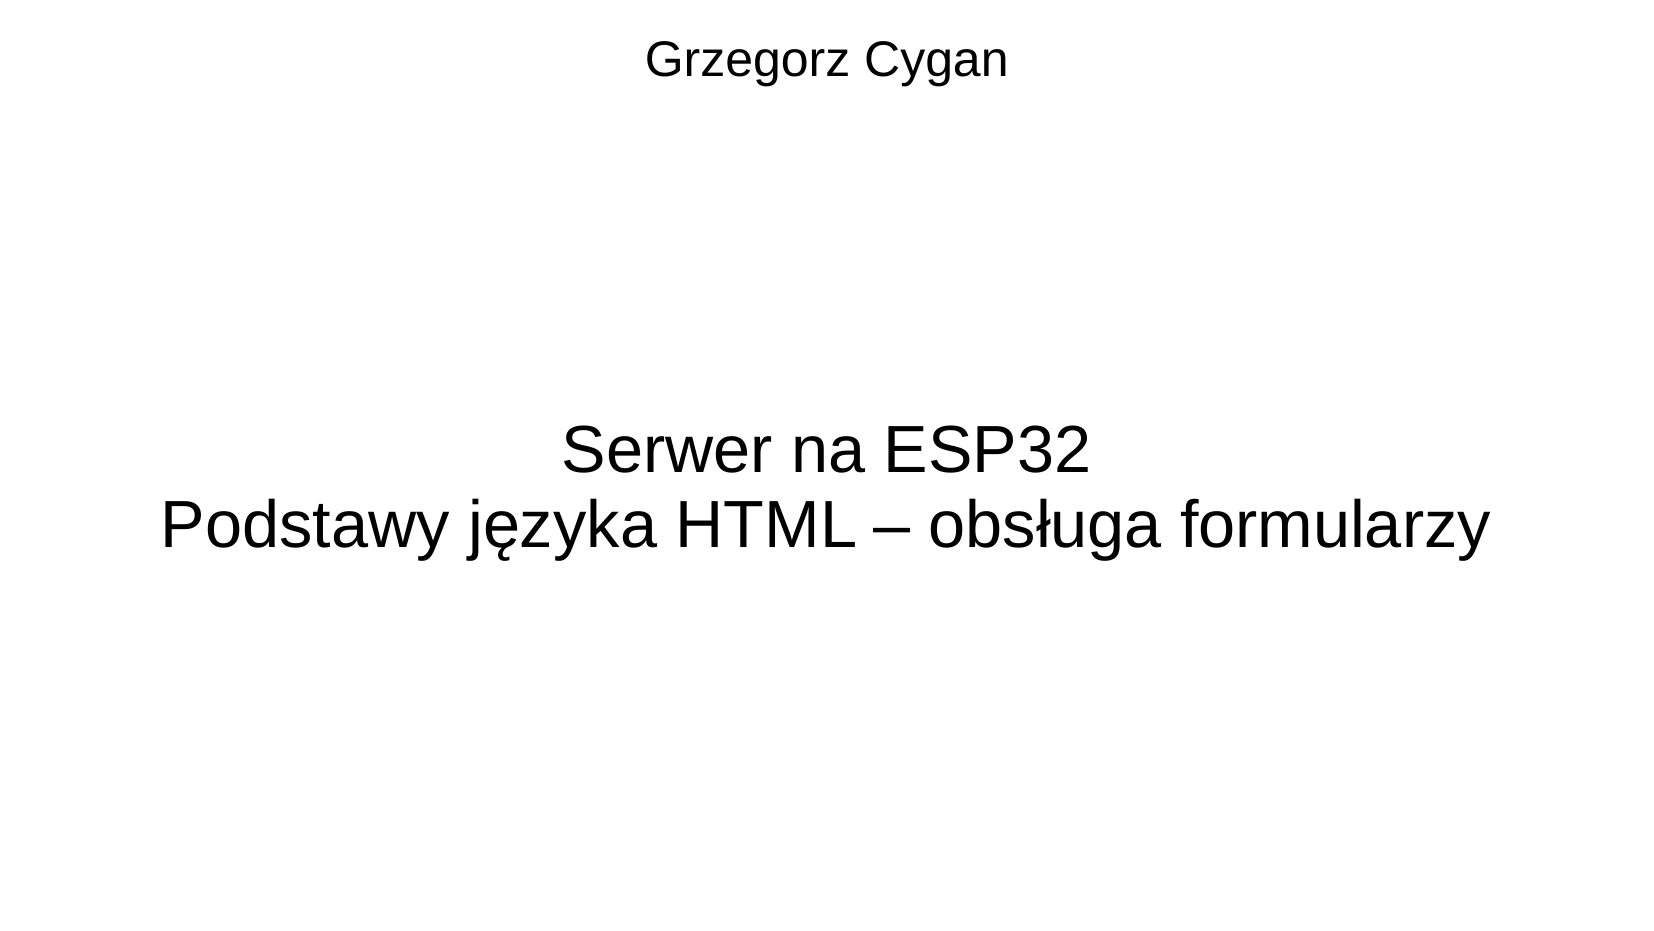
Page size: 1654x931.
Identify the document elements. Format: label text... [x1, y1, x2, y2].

title Grzegorz Cygan [29, 29, 1625, 88]
subtitle Serwer na ESP32 Podstawy języka HTML – obsługa formularzy [29, 88, 1625, 886]
